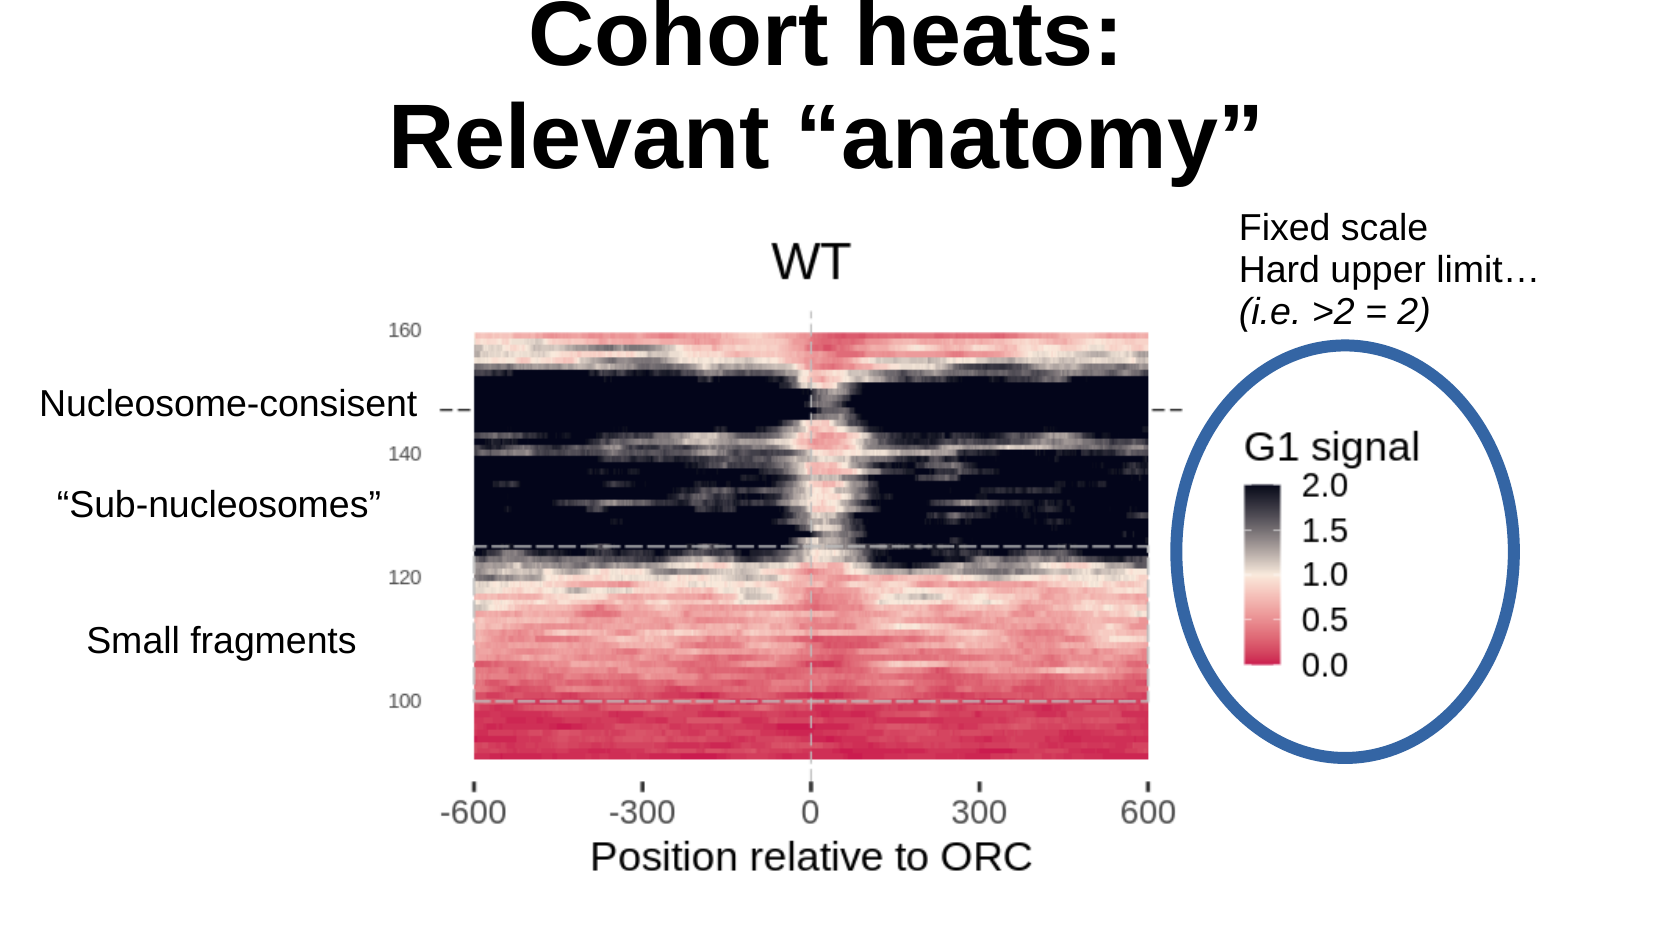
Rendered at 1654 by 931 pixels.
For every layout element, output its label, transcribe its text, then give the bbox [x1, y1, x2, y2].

title Cohort heats: Relevant “anatomy” [82, 0, 1571, 188]
text_box Nucleosome-consisent [24, 375, 433, 433]
picture [1367, 340, 1463, 393]
picture [1183, 352, 1463, 751]
text_box Small fragments [71, 611, 372, 669]
text_box Fixed scale Hard upper limit… (i.e. >2 = 2) [1224, 198, 1556, 340]
picture [368, 223, 1463, 899]
text_box “Sub-nucleosomes” [42, 475, 397, 533]
